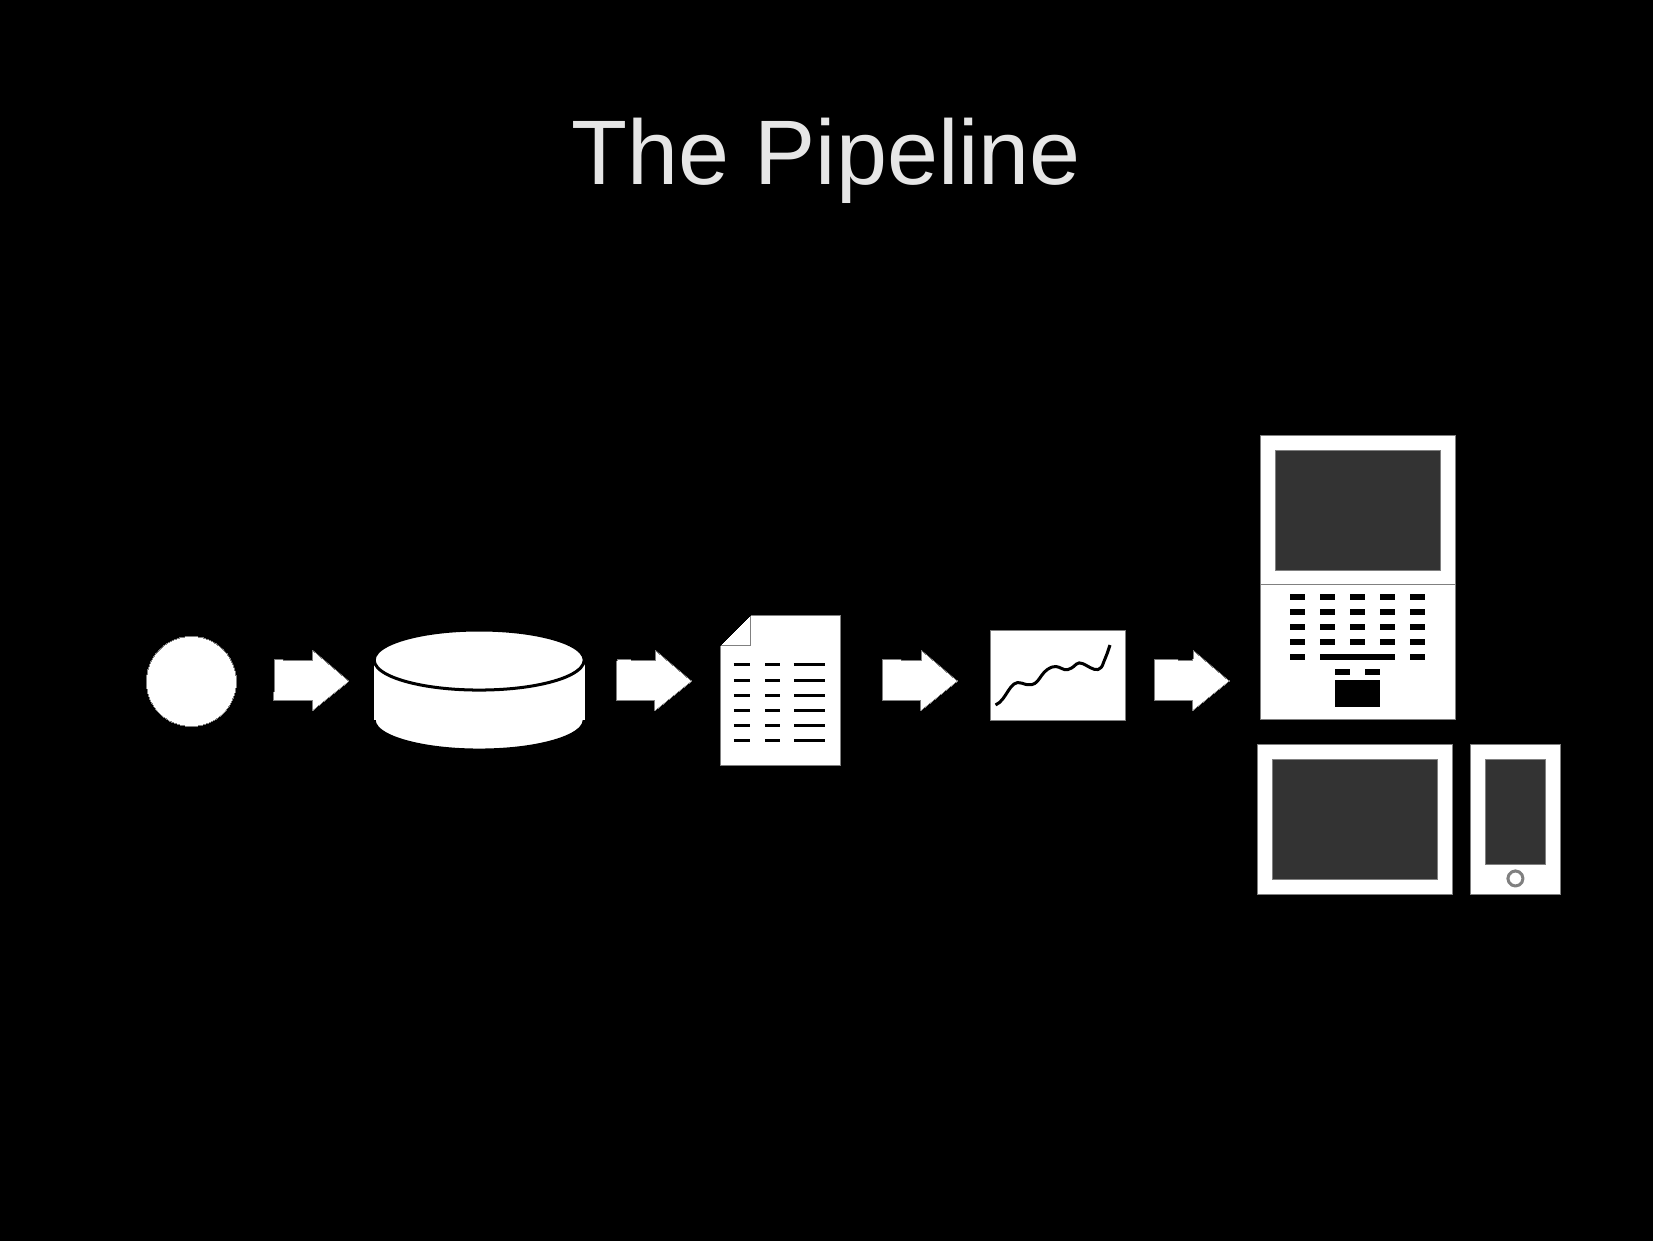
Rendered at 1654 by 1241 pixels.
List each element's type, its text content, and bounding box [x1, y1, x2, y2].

title The Pipeline [82, 49, 1571, 257]
text_box [1260, 435, 1456, 720]
text_box [273, 650, 349, 711]
text_box [882, 650, 958, 711]
text_box [1470, 744, 1561, 895]
text_box [616, 650, 692, 711]
text_box [690, 590, 841, 766]
text_box [990, 630, 1126, 721]
text_box [146, 636, 237, 727]
text_box [374, 630, 585, 751]
text_box [1257, 744, 1453, 895]
text_box [1154, 650, 1230, 711]
